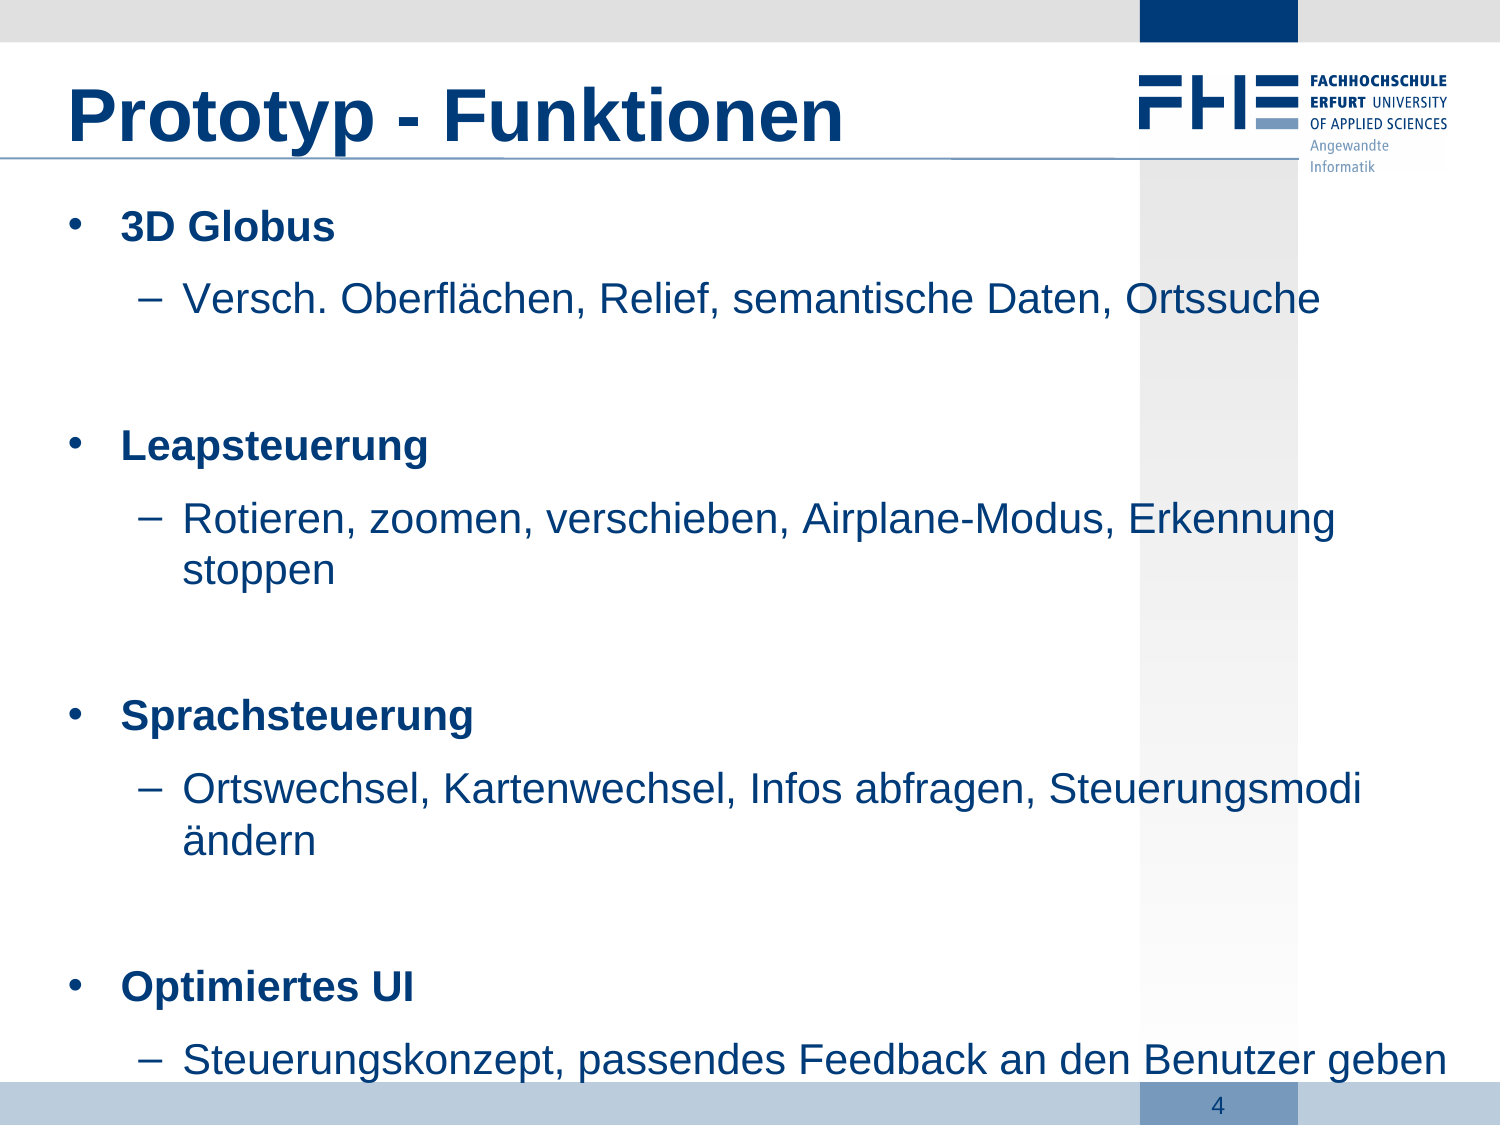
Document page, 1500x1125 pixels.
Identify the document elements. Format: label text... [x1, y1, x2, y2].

title Prototyp - Funktionen [53, 58, 1140, 142]
list 3D Globus Versch. Oberflächen, Relief, semantische Daten, Ortssuche Leapsteuerung Rotieren, zoomen, verschieben, Airplane-Modus, Erkennung stoppen Sprachsteuerung Ortswechsel, Kartenwechsel, Infos abfragen, Steuerungsmodi ändern Optimiertes UI Steuerungskonzept, passendes Feedback an den Benutzer geben [53, 190, 1500, 1100]
picture [1139, 75, 1447, 172]
